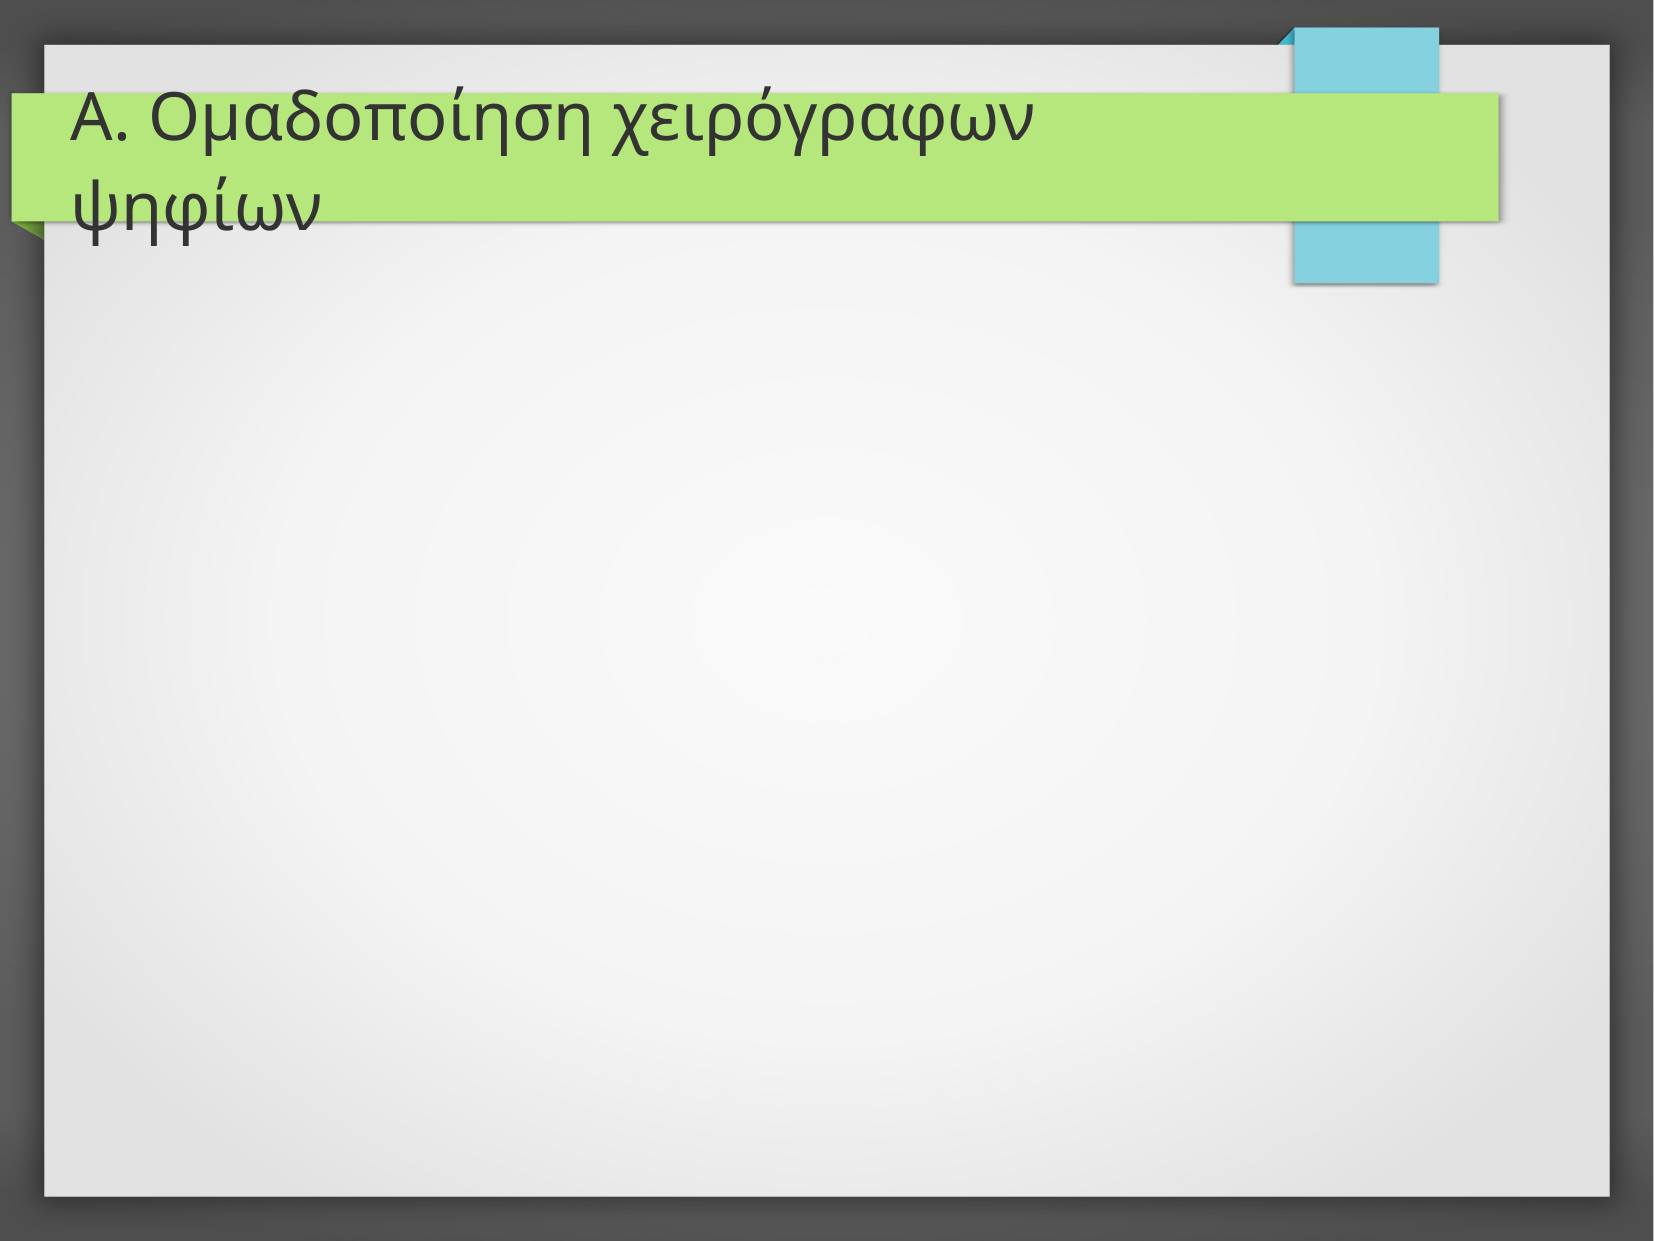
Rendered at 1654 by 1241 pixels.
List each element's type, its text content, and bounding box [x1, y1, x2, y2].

title Α. Ομαδοποίηση χειρόγραφων ψηφίων [70, 106, 1229, 213]
picture [0, 0, 1654, 1241]
